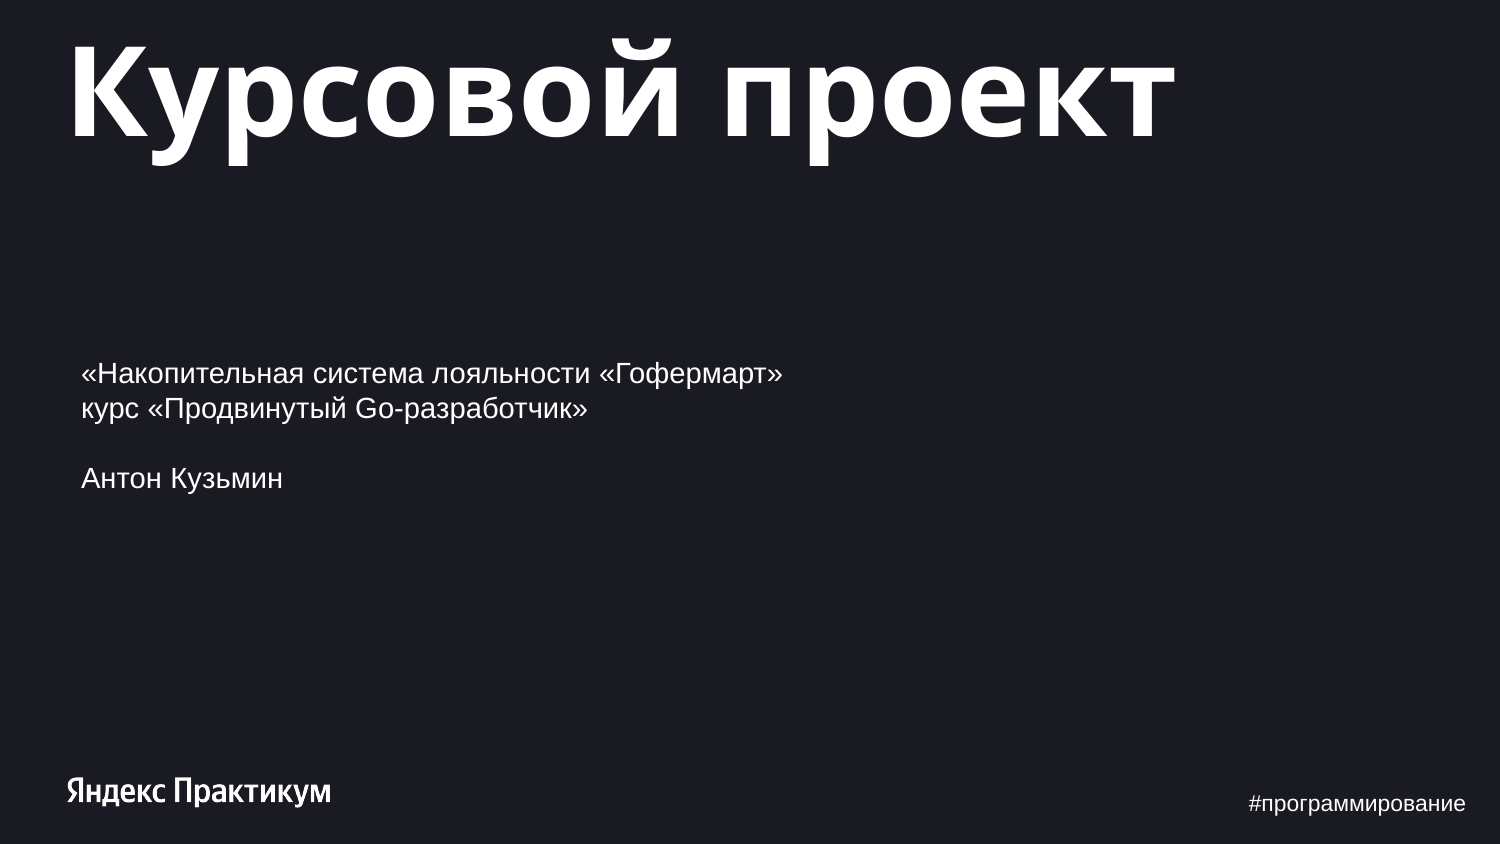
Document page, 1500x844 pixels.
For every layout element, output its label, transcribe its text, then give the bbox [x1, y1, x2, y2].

picture [65, 773, 334, 808]
title Курсовой проект [49, 13, 1411, 176]
title «Накопительная система лояльности «Гофермарт» курс «Продвинутый Go-разработчик» Антон Кузьмин [65, 339, 1179, 582]
